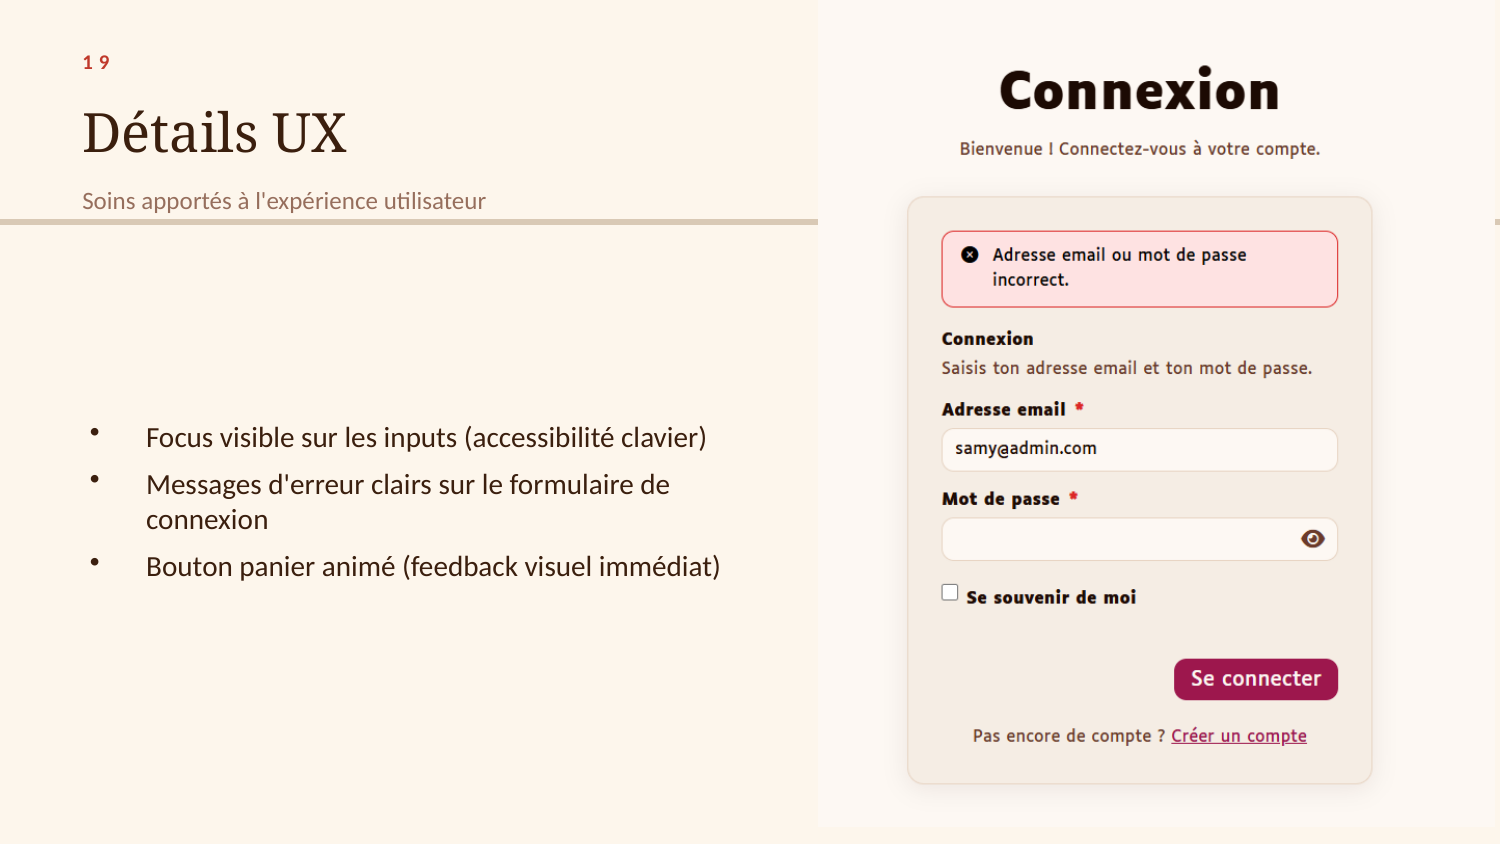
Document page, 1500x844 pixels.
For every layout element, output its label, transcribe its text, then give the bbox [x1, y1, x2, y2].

text_box Focus visible sur les inputs (accessibilité clavier) Messages d'erreur clairs sur le formulaire de connexion Bouton panier animé (feedback visuel immédiat) [75, 262, 768, 739]
text_box [0, 0, 818, 225]
text_box Détails UX [67, 82, 818, 176]
text_box 19 [67, 41, 218, 80]
text_box Soins apportés à l'expérience utilisateur [67, 176, 818, 222]
text_box [1495, 0, 1500, 225]
picture [818, 0, 1495, 827]
